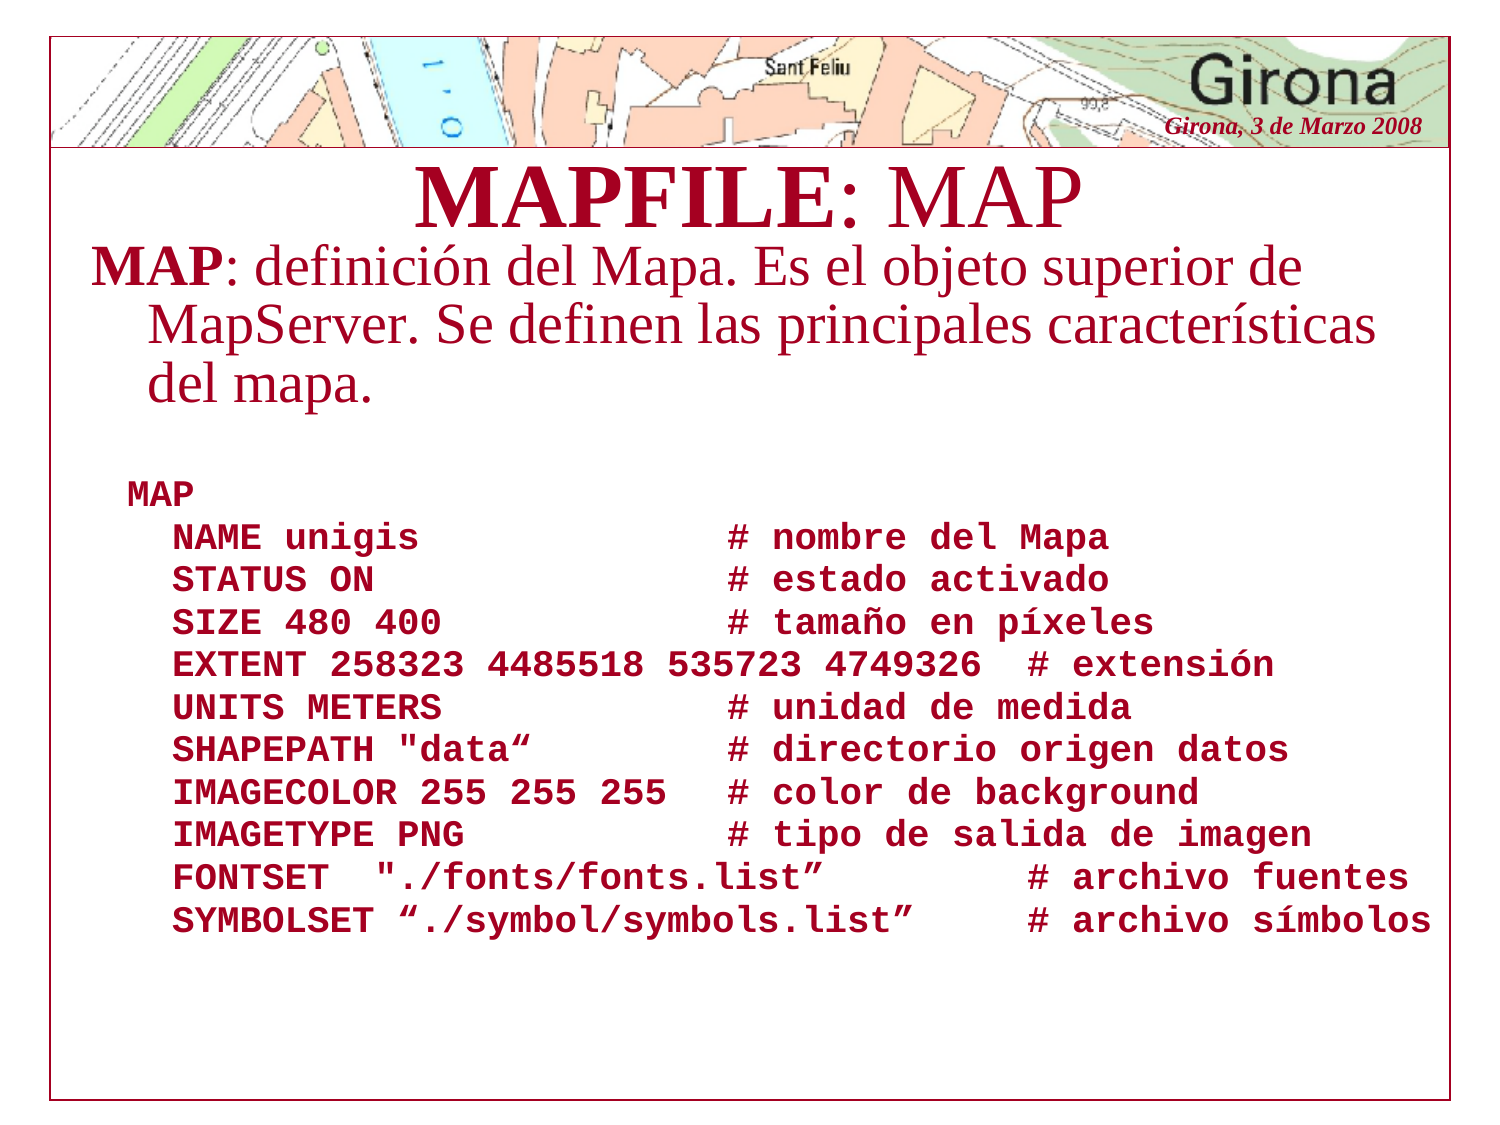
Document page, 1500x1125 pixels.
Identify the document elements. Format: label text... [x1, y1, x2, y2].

text_box MAPFILE: MAP [76, 149, 1424, 244]
text_box MAP NAME unigis # nombre del Mapa STATUS ON # estado activado SIZE 480 400 # tamaño en píxeles EXTENT 258323 4485518 535723 4749326 # extensión UNITS METERS # unidad de medida SHAPEPATH "data“ # directorio origen datos IMAGECOLOR 255 255 255 # color de background IMAGETYPE PNG # tipo de salida de imagen FONTSET "./fonts/fonts.list” # archivo fuentes SYMBOLSET “./symbol/symbols.list” # archivo símbolos [112, 467, 1459, 952]
picture [51, 37, 1448, 147]
list MAP: definición del Mapa. Es el objeto superior de MapServer. Se definen las principales características del mapa. [76, 231, 1427, 445]
